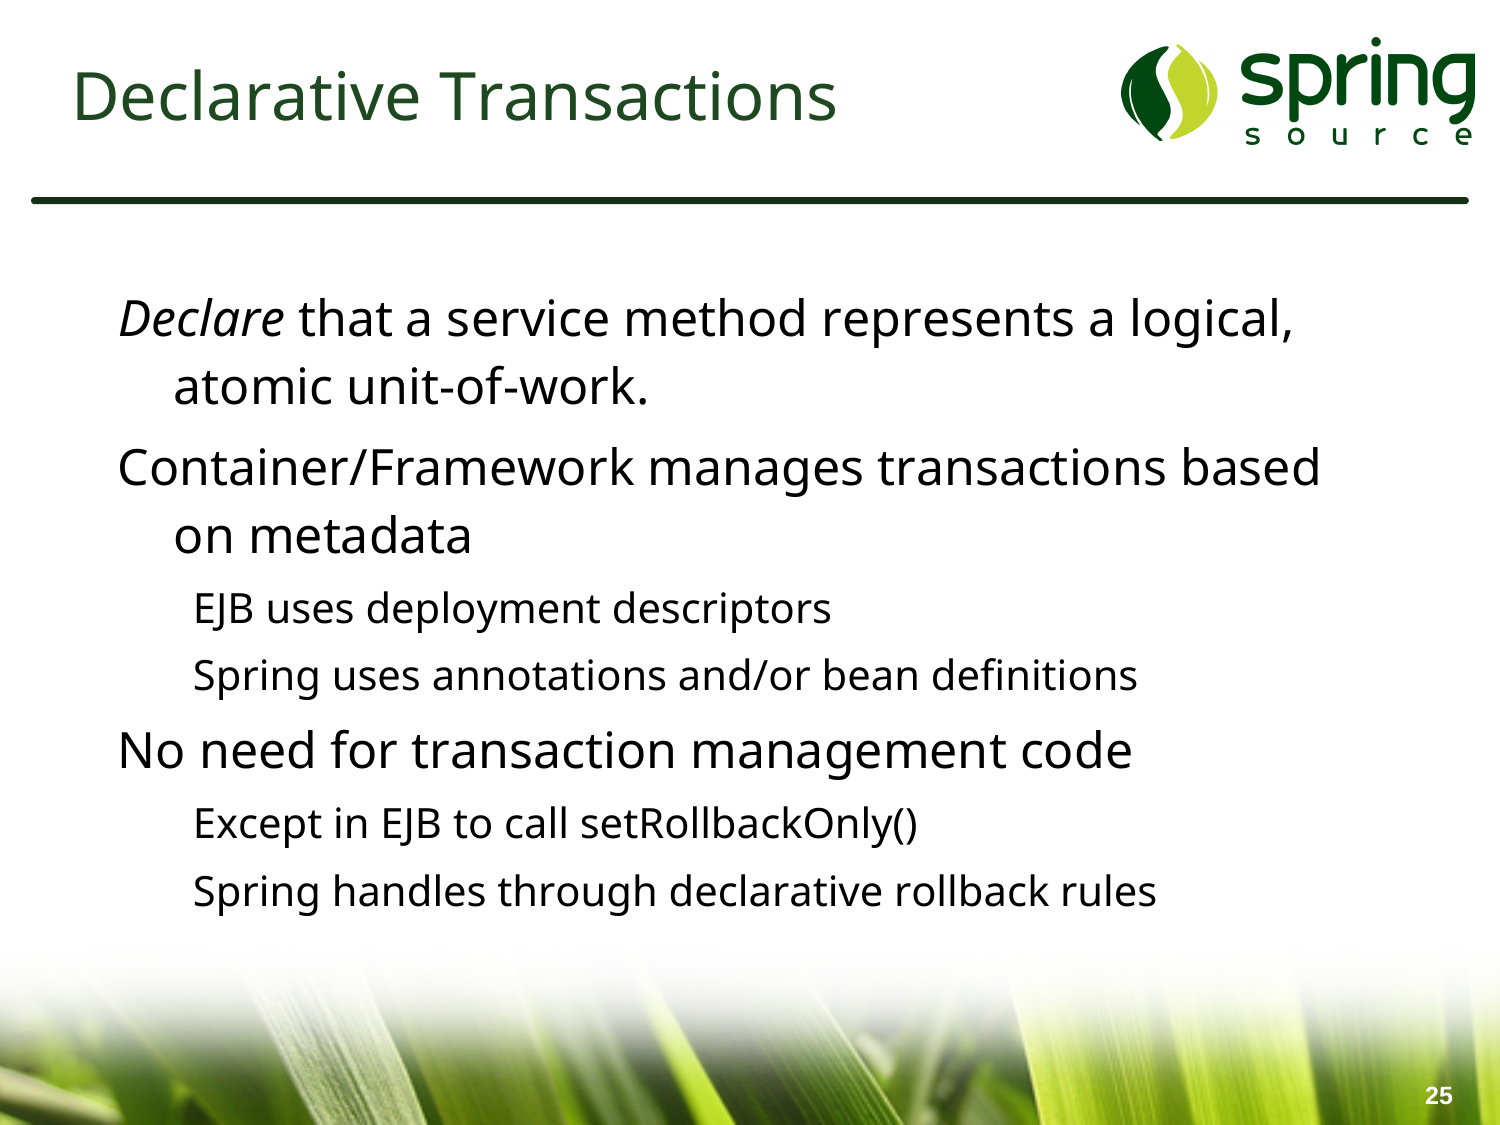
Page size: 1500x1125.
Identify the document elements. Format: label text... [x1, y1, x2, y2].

title Declarative Transactions [56, 13, 1089, 176]
picture [1121, 37, 1475, 145]
picture [0, 944, 1500, 1125]
list Declare that a service method represents a logical, atomic unit-of-work. Container/Framework manages transactions based on metadata EJB uses deployment descriptors Spring uses annotations and/or bean definitions No need for transaction management code Except in EJB to call setRollbackOnly() Spring handles through declarative rollback rules [103, 275, 1394, 938]
